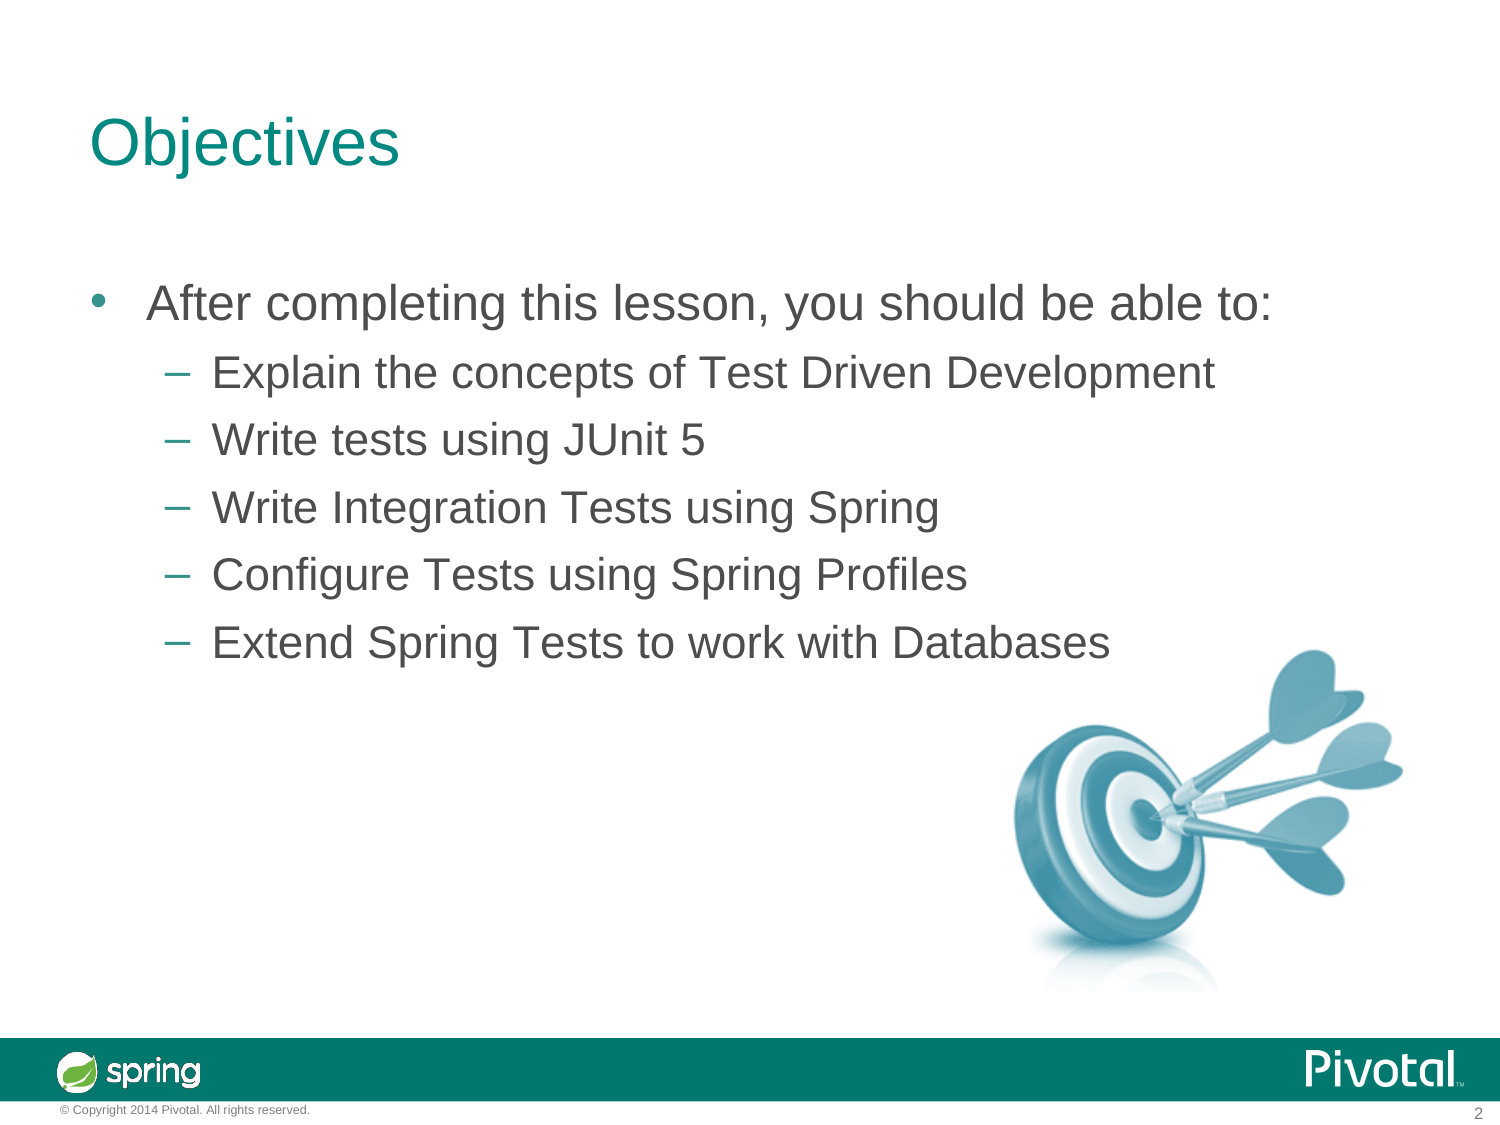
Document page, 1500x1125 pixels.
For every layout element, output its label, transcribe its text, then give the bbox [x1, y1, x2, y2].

picture [32, 1041, 210, 1103]
picture [1306, 1050, 1464, 1087]
list After completing this lesson, you should be able to: Explain the concepts of Test Driven Development Write tests using JUnit 5 Write Integration Tests using Spring Configure Tests using Spring Profiles Extend Spring Tests to work with Databases [75, 262, 1426, 1005]
title Objectives [75, 45, 1426, 233]
